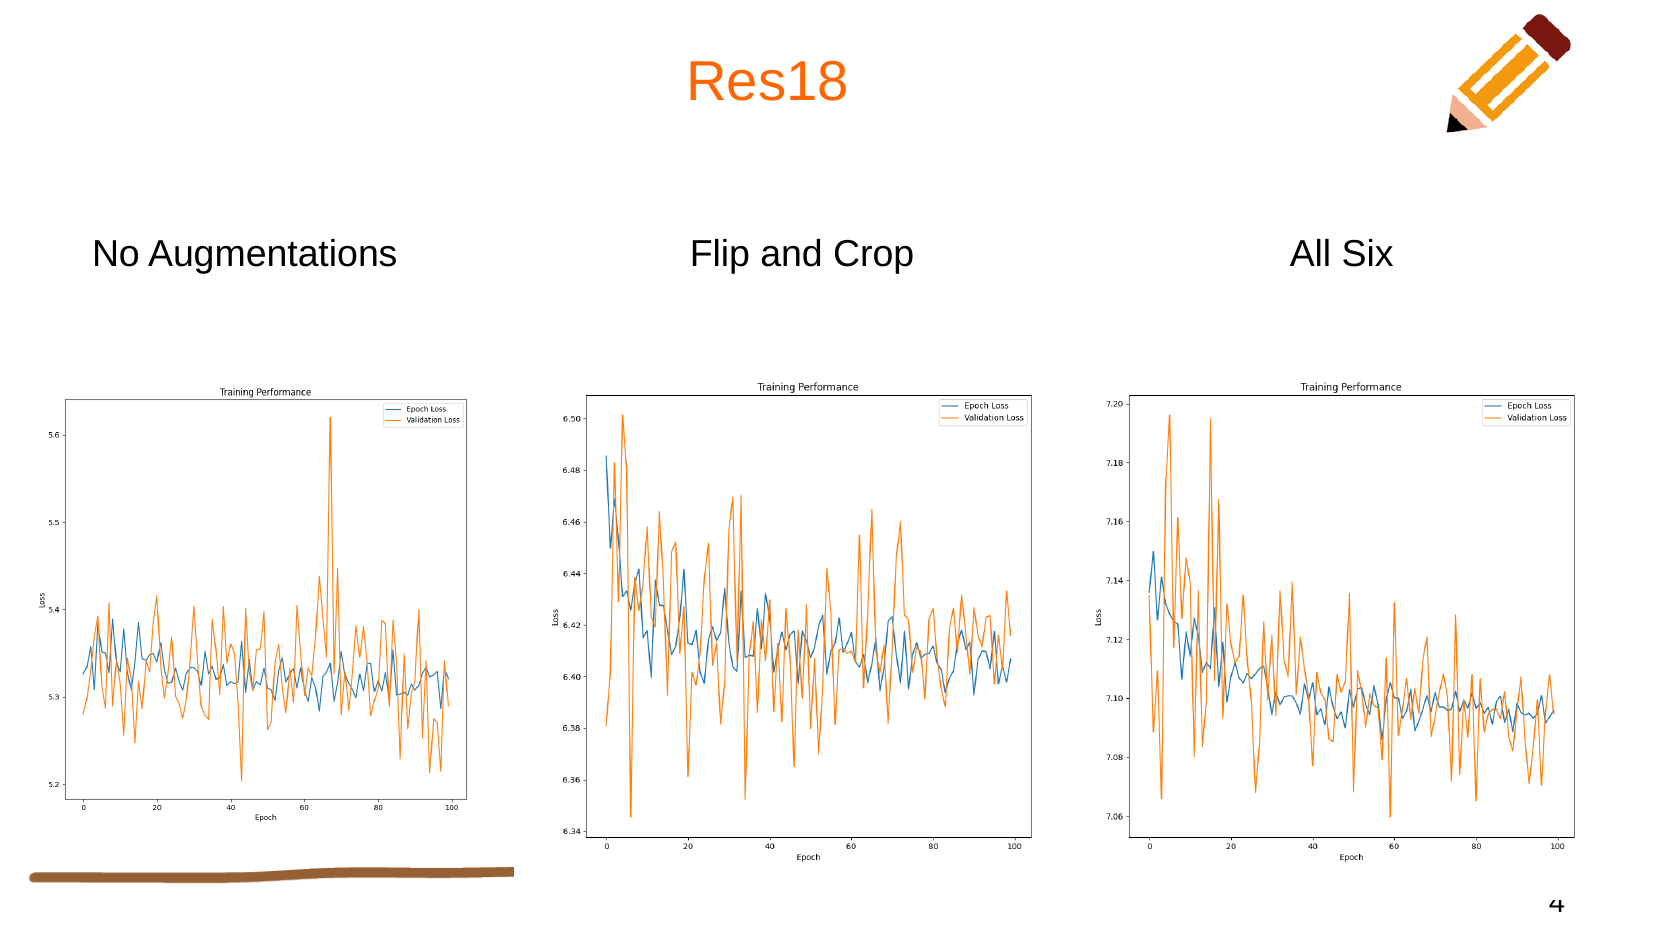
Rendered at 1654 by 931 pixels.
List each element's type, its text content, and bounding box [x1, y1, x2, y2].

text_box No Augmentations [77, 225, 413, 282]
text_box Flip and Crop [675, 225, 930, 282]
picture [1446, 14, 1571, 133]
picture [0, 326, 1631, 901]
text_box All Six [1275, 225, 1409, 282]
title Res18 [88, 29, 1447, 133]
